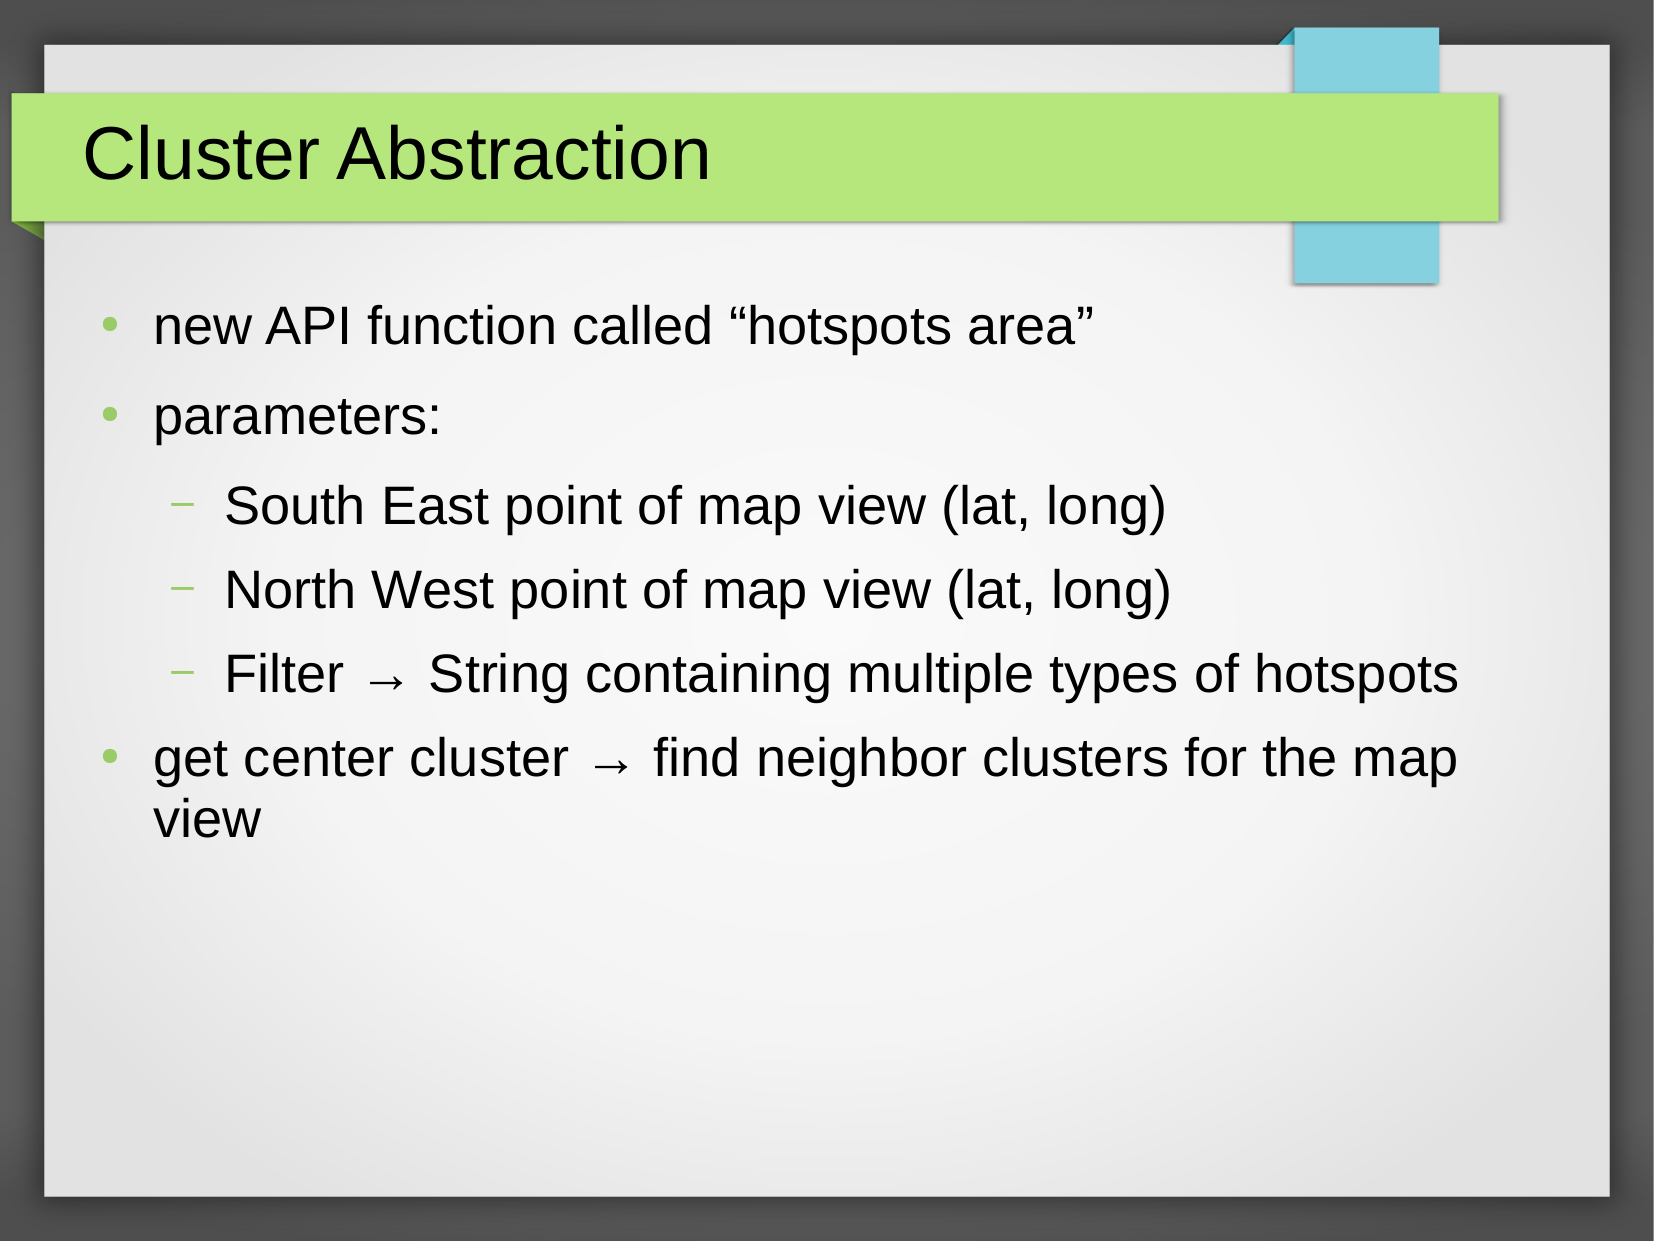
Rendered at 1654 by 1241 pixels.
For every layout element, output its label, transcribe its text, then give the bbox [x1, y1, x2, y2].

picture [0, 0, 1654, 1241]
list new API function called “hotspots area” parameters: South East point of map view (lat, long) North West point of map view (lat, long) Filter → String containing multiple types of hotspots get center cluster → find neighbor clusters for the map view [82, 295, 1571, 1015]
title Cluster Abstraction [82, 94, 1264, 213]
